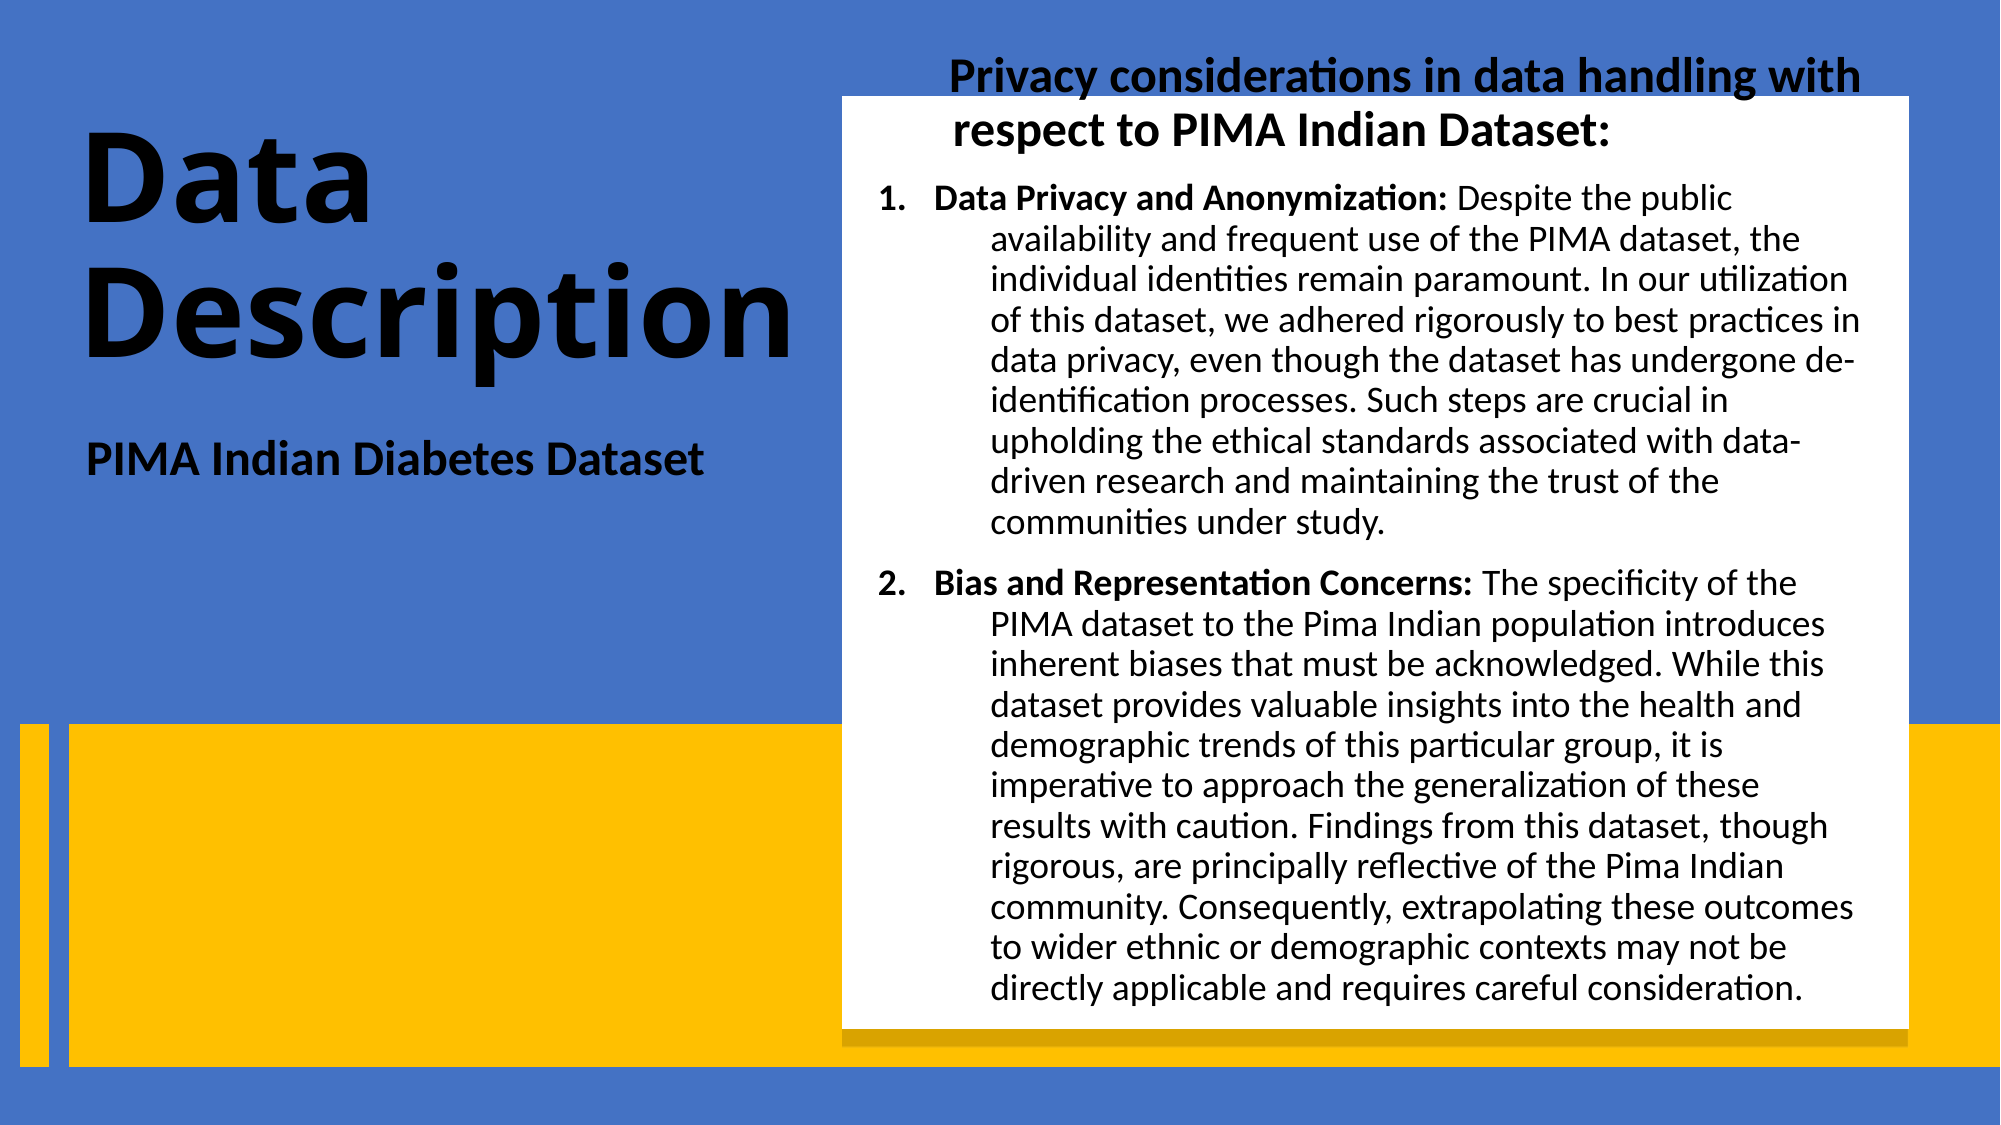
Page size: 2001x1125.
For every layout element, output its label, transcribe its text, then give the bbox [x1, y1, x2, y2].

list Privacy considerations in data handling with respect to PIMA Indian Dataset: Data Privacy and Anonymization: Despite the public availability and frequent use of the PIMA dataset, the individual identities remain paramount. In our utilization of this dataset, we adhered rigorously to best practices in data privacy, even though the dataset has undergone de-identification processes. Such steps are crucial in upholding the ethical standards associated with data-driven research and maintaining the trust of the communities under study. Bias and Representation Concerns: The specificity of the PIMA dataset to the Pima Indian population introduces inherent biases that must be acknowledged. While this dataset provides valuable insights into the health and demographic trends of this particular group, it is imperative to approach the generalization of these results with caution. Findings from this dataset, though rigorous, are principally reflective of the Pima Indian community. Consequently, extrapolating these outcomes to wider ethnic or demographic contexts may not be directly applicable and requires careful consideration. [862, 42, 1880, 1083]
text_box PIMA Indian Diabetes Dataset [71, 417, 783, 494]
title Data Description [63, 107, 815, 276]
text_box [0, 0, 2000, 1125]
